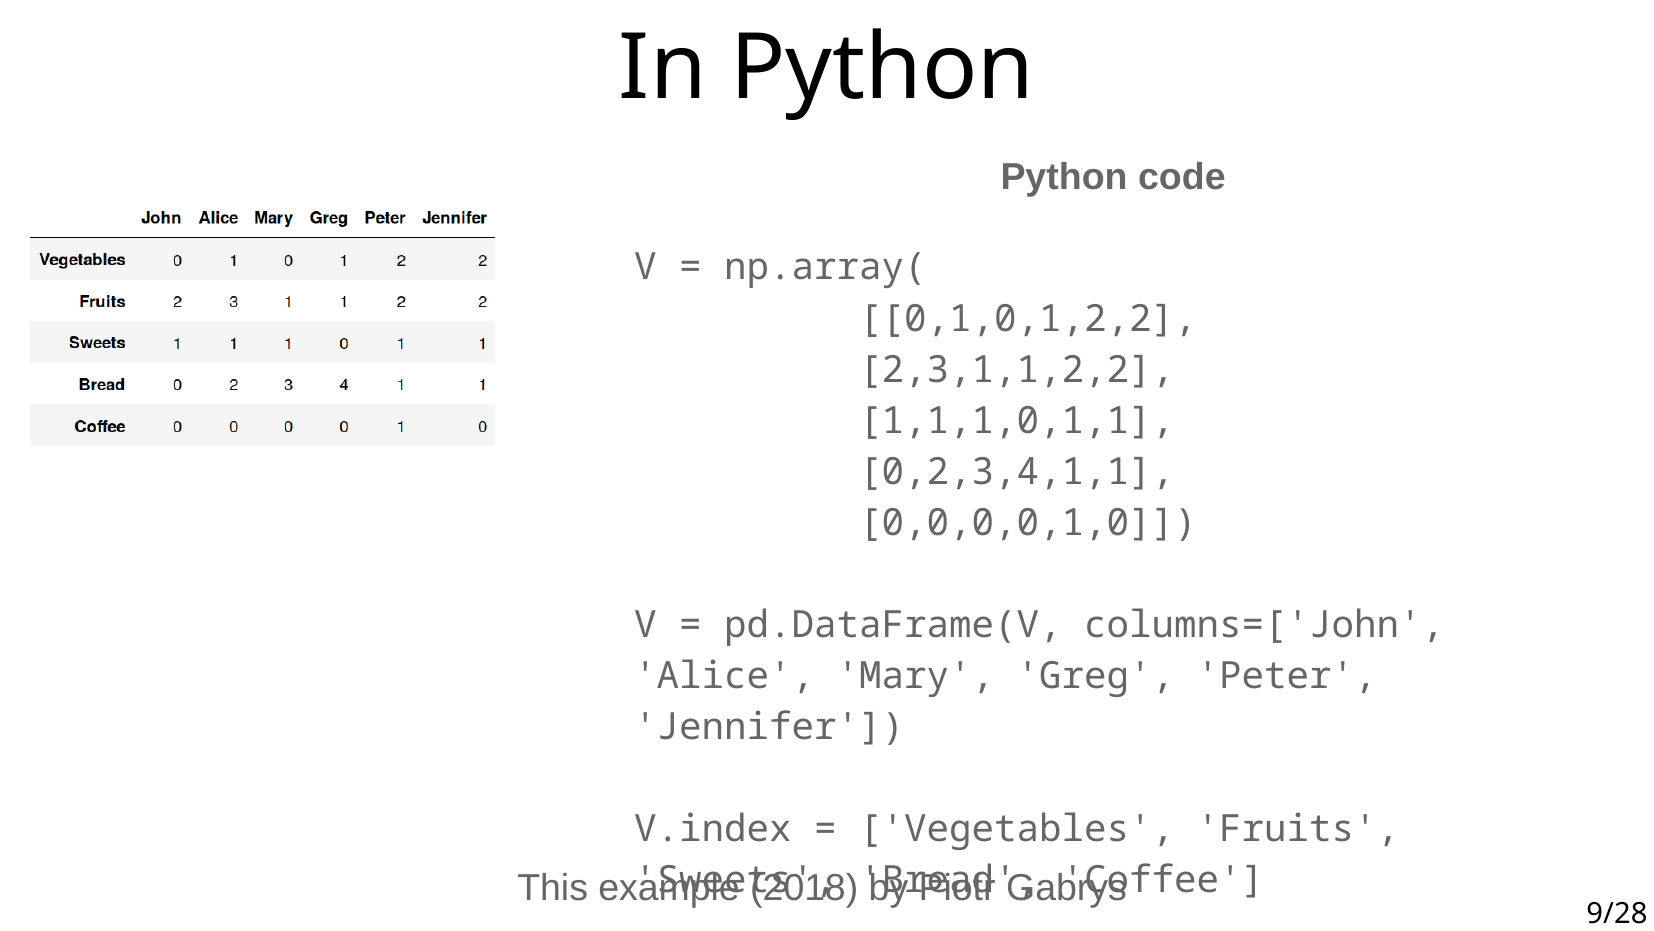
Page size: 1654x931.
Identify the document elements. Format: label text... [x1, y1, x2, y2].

text_box This example (2018) by Piotr Gabrys [8, 859, 1647, 926]
title In Python [82, 1, 1571, 125]
picture [25, 194, 501, 453]
text_box Python code V = np.array( [[0,1,0,1,2,2], [2,3,1,1,2,2], [1,1,1,0,1,1], [0,2,3,4,1,1], [0,0,0,0,1,0]]) V = pd.DataFrame(V, columns=['John', 'Alice', 'Mary', 'Greg', 'Peter', 'Jennifer']) V.index = ['Vegetables', 'Fruits', 'Sweets', 'Bread', 'Coffee'] [619, 148, 1608, 848]
